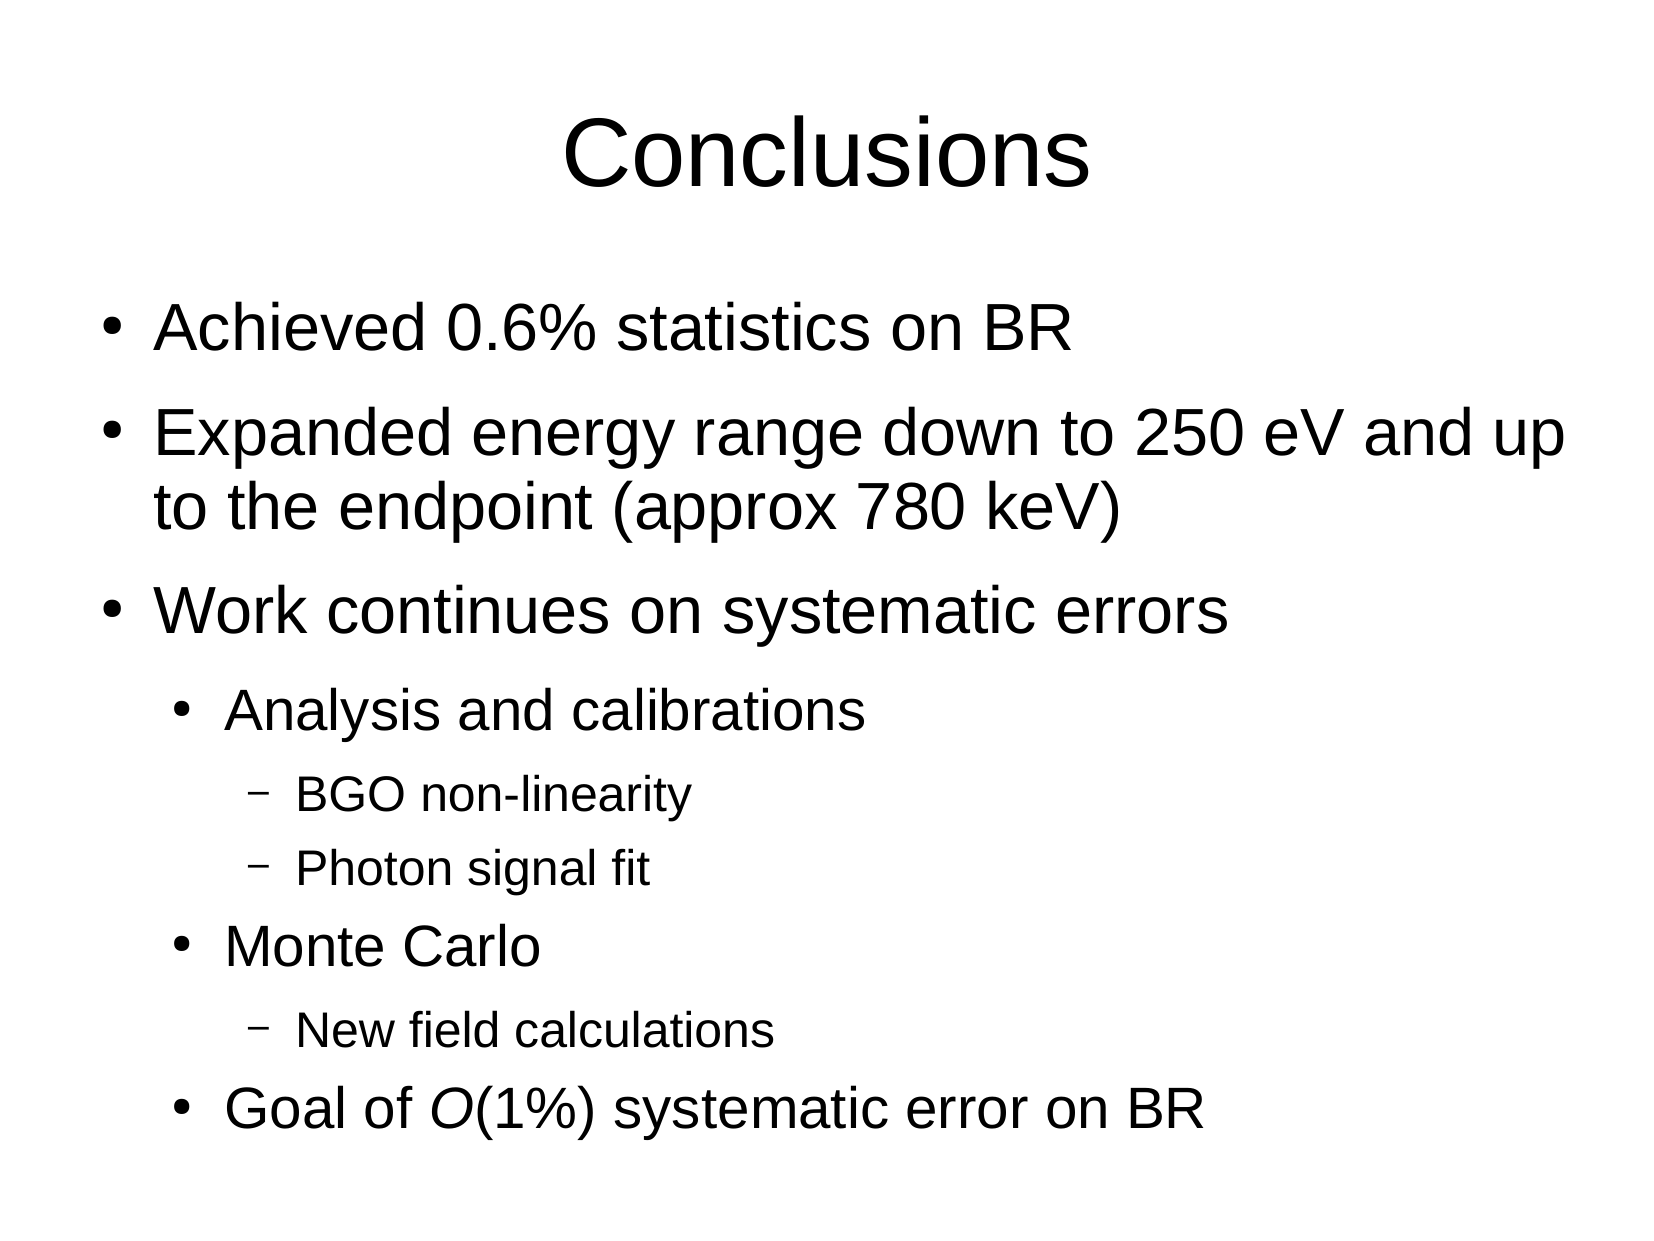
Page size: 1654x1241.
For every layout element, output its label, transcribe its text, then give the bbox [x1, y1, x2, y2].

title Conclusions [82, 49, 1571, 257]
list Achieved 0.6% statistics on BR Expanded energy range down to 250 eV and up to the endpoint (approx 780 keV) Work continues on systematic errors Analysis and calibrations BGO non-linearity Photon signal fit Monte Carlo New field calculations Goal of O(1%) systematic error on BR [82, 290, 1571, 1140]
